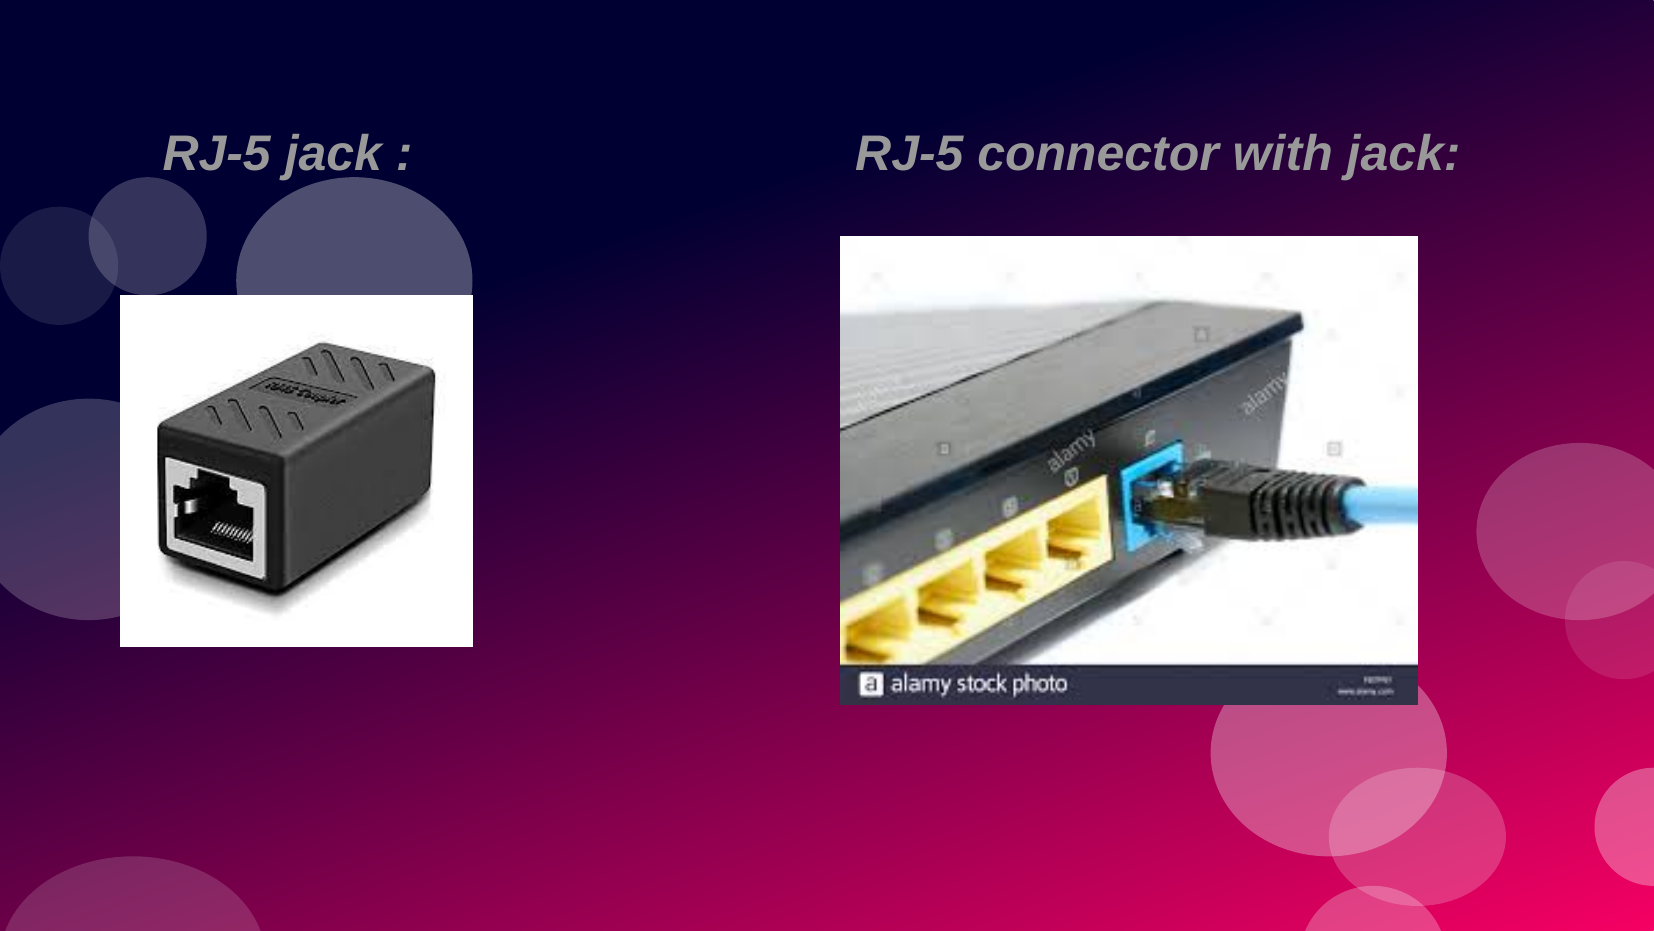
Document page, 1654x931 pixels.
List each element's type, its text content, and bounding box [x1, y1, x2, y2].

picture [120, 295, 473, 647]
text_box RJ-5 connector with jack: [840, 118, 1520, 301]
picture [840, 301, 1418, 705]
text_box RJ-5 jack : [147, 118, 572, 245]
